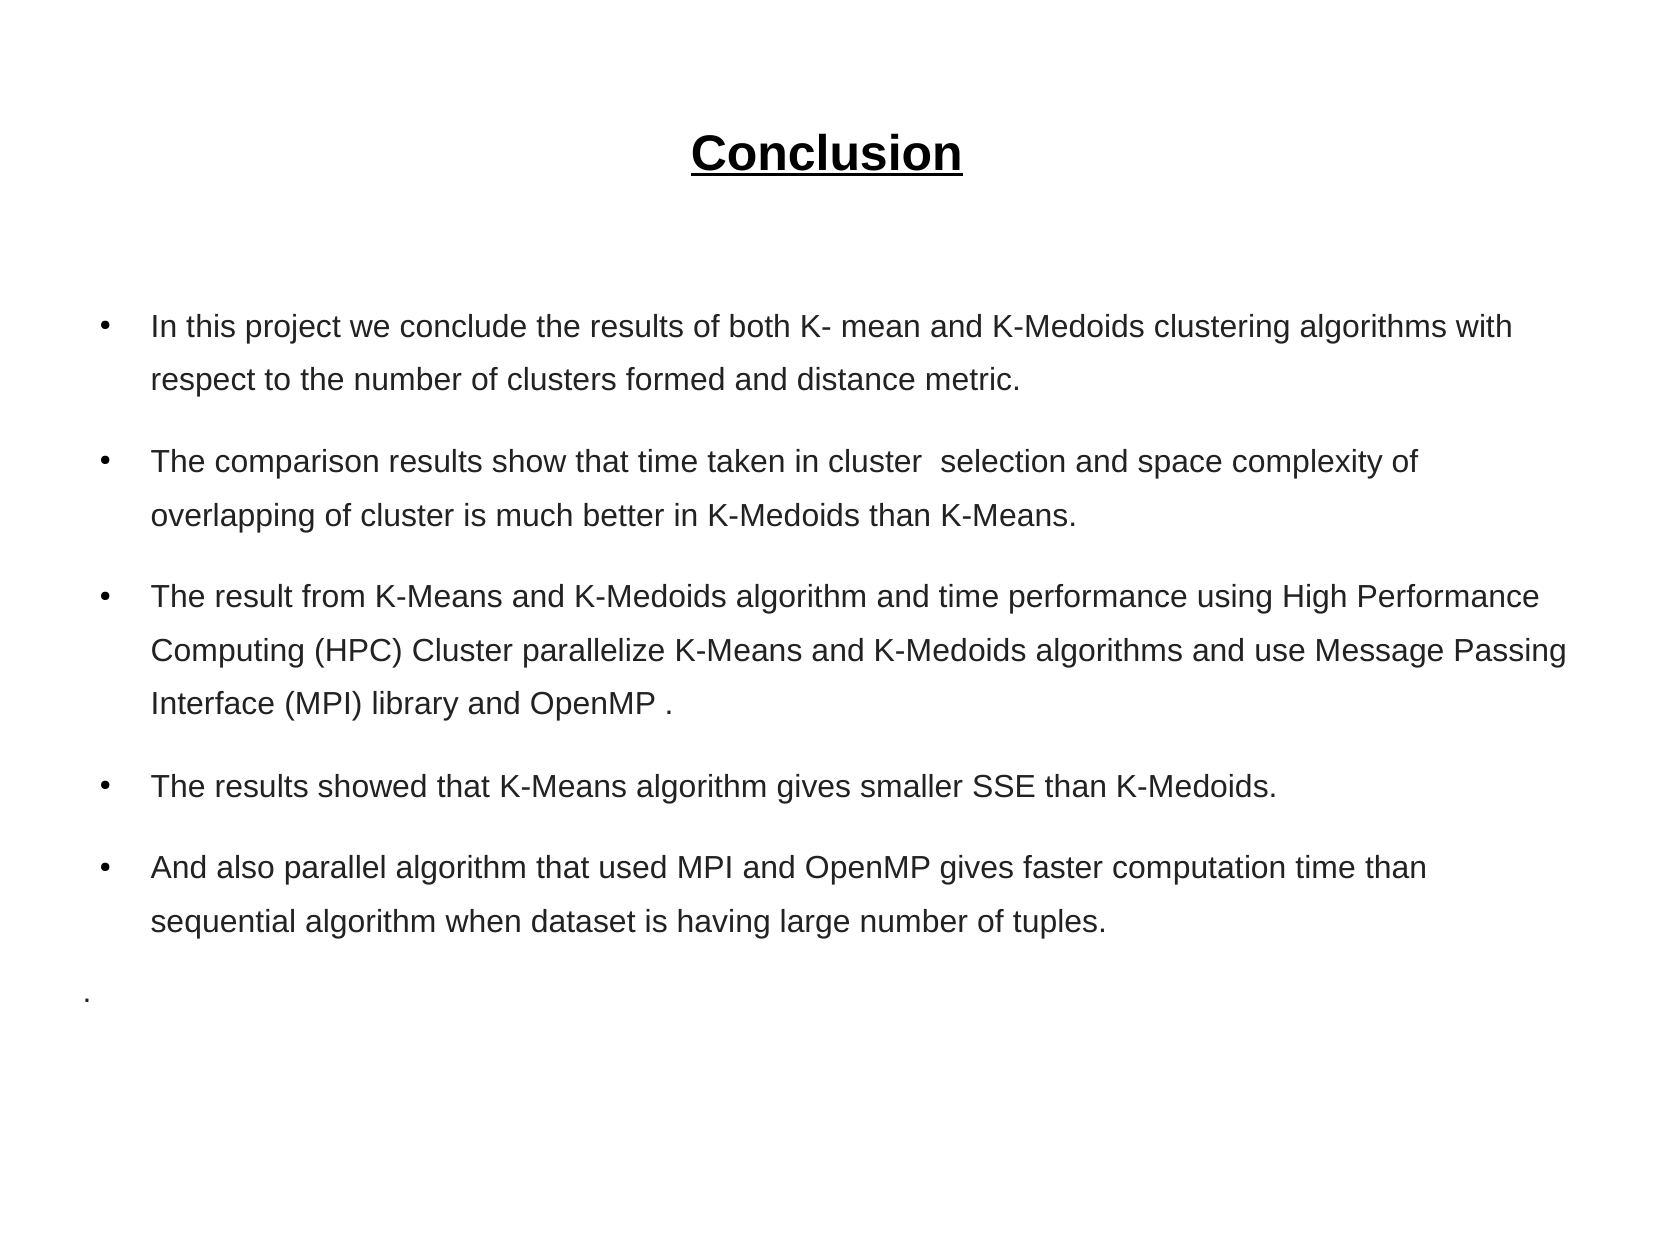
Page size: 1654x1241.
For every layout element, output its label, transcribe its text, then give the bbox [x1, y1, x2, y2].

list In this project we conclude the results of both K- mean and K-Medoids clustering algorithms with respect to the number of clusters formed and distance metric. The comparison results show that time taken in cluster selection and space complexity of overlapping of cluster is much better in K-Medoids than K-Means. The result from K-Means and K-Medoids algorithm and time performance using High Performance Computing (HPC) Cluster parallelize K-Means and K-Medoids algorithms and use Message Passing Interface (MPI) library and OpenMP . The results showed that K-Means algorithm gives smaller SSE than K-Medoids. And also parallel algorithm that used MPI and OpenMP gives faster computation time than sequential algorithm when dataset is having large number of tuples. . [82, 290, 1571, 1010]
title Conclusion [82, 49, 1571, 257]
